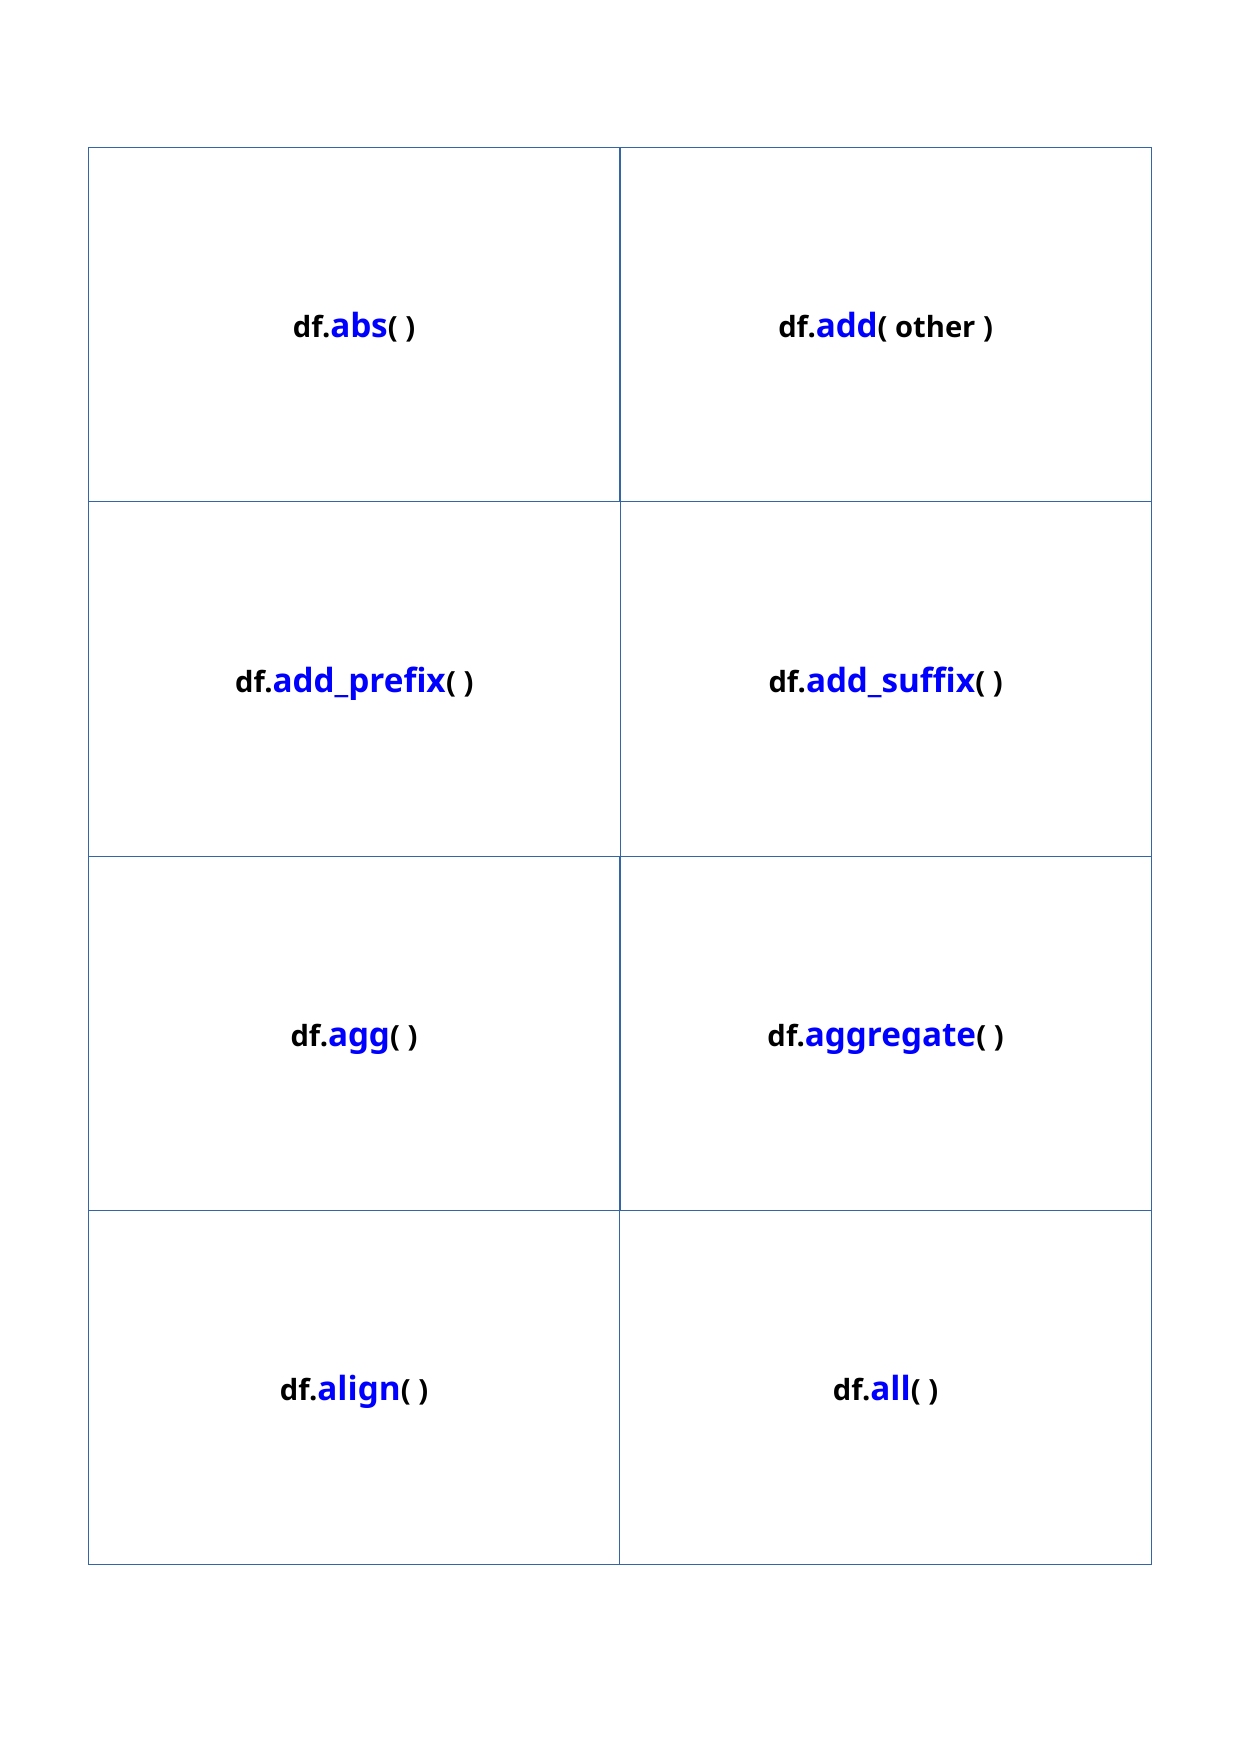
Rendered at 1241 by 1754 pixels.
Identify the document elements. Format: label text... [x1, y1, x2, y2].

text_box df.align( ) [88, 1210, 619, 1565]
text_box df.aggregate( ) [620, 856, 1152, 1210]
text_box df.abs( ) [88, 147, 620, 501]
text_box df.add( other ) [620, 147, 1152, 501]
text_box df.agg( ) [88, 856, 620, 1210]
text_box df.all( ) [619, 1210, 1152, 1565]
text_box df.add_prefix( ) [88, 501, 620, 856]
text_box df.add_suffix( ) [620, 501, 1152, 856]
